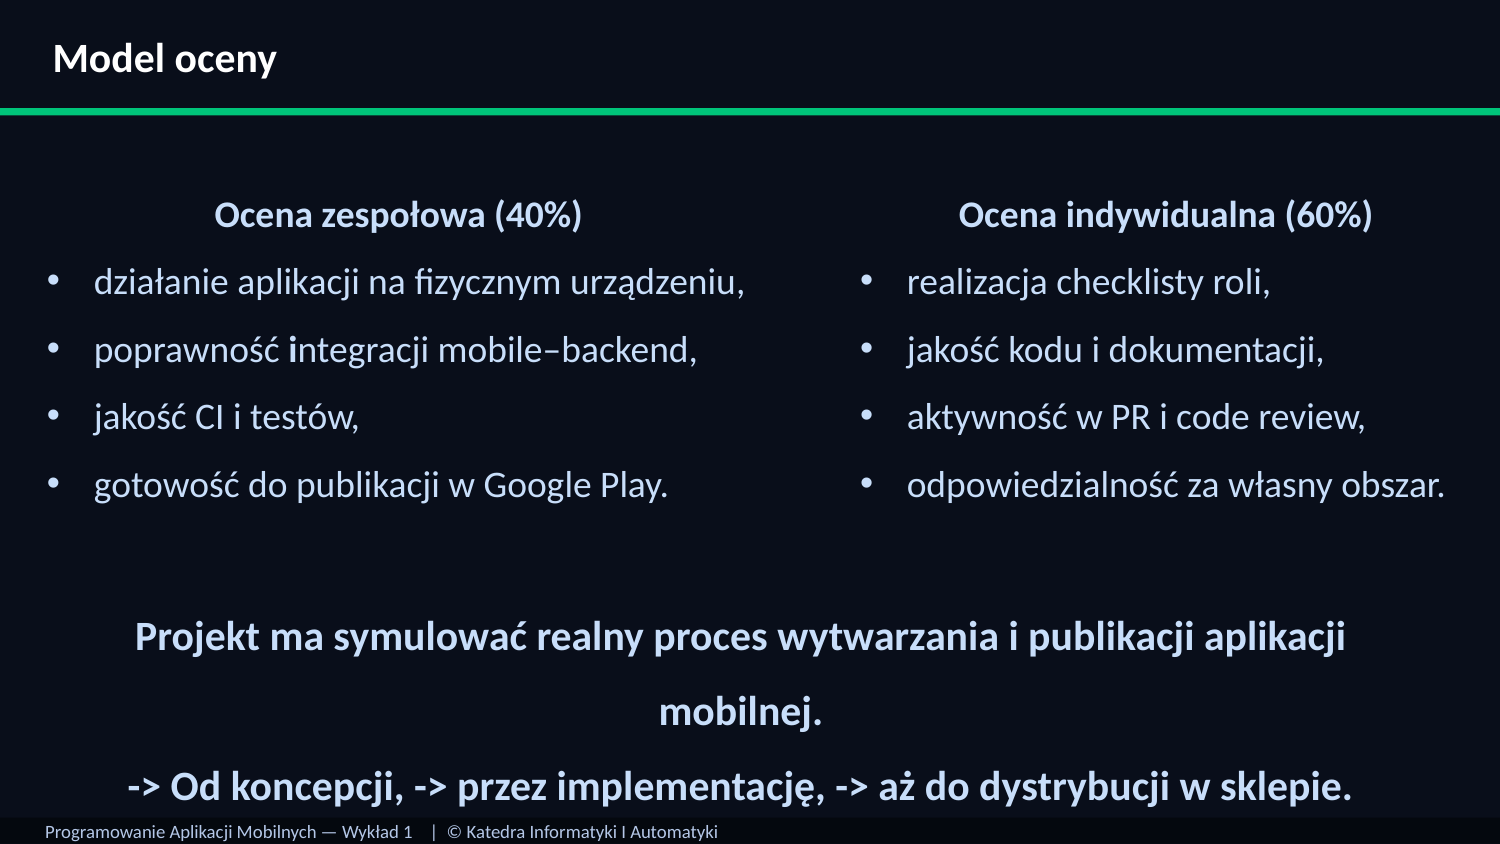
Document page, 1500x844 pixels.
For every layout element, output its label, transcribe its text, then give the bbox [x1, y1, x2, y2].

text_box Programowanie Aplikacji Mobilnych — Wykład 1 | © Katedra Informatyki I Automatyki [44, 818, 1455, 843]
text_box Projekt ma symulować realny proces wytwarzania i publikacji aplikacji mobilnej. -> Od koncepcji, -> przez implementację, -> aż do dystrybucji w sklepie. [48, 630, 1434, 763]
text_box Ocena zespołowa (40%) działanie aplikacji na fizycznym urządzeniu, poprawność integracji mobile–backend, jakość CI i testów, gotowość do publikacji w Google Play. [46, 167, 751, 479]
text_box Ocena indywidualna (60%) realizacja checklisty roli, jakość kodu i dokumentacji, aktywność w PR i code review, odpowiedzialność za własny obszar. [859, 167, 1473, 479]
text_box [0, 0, 1500, 114]
text_box [0, 817, 1500, 844]
text_box Model oceny [52, 8, 1448, 102]
